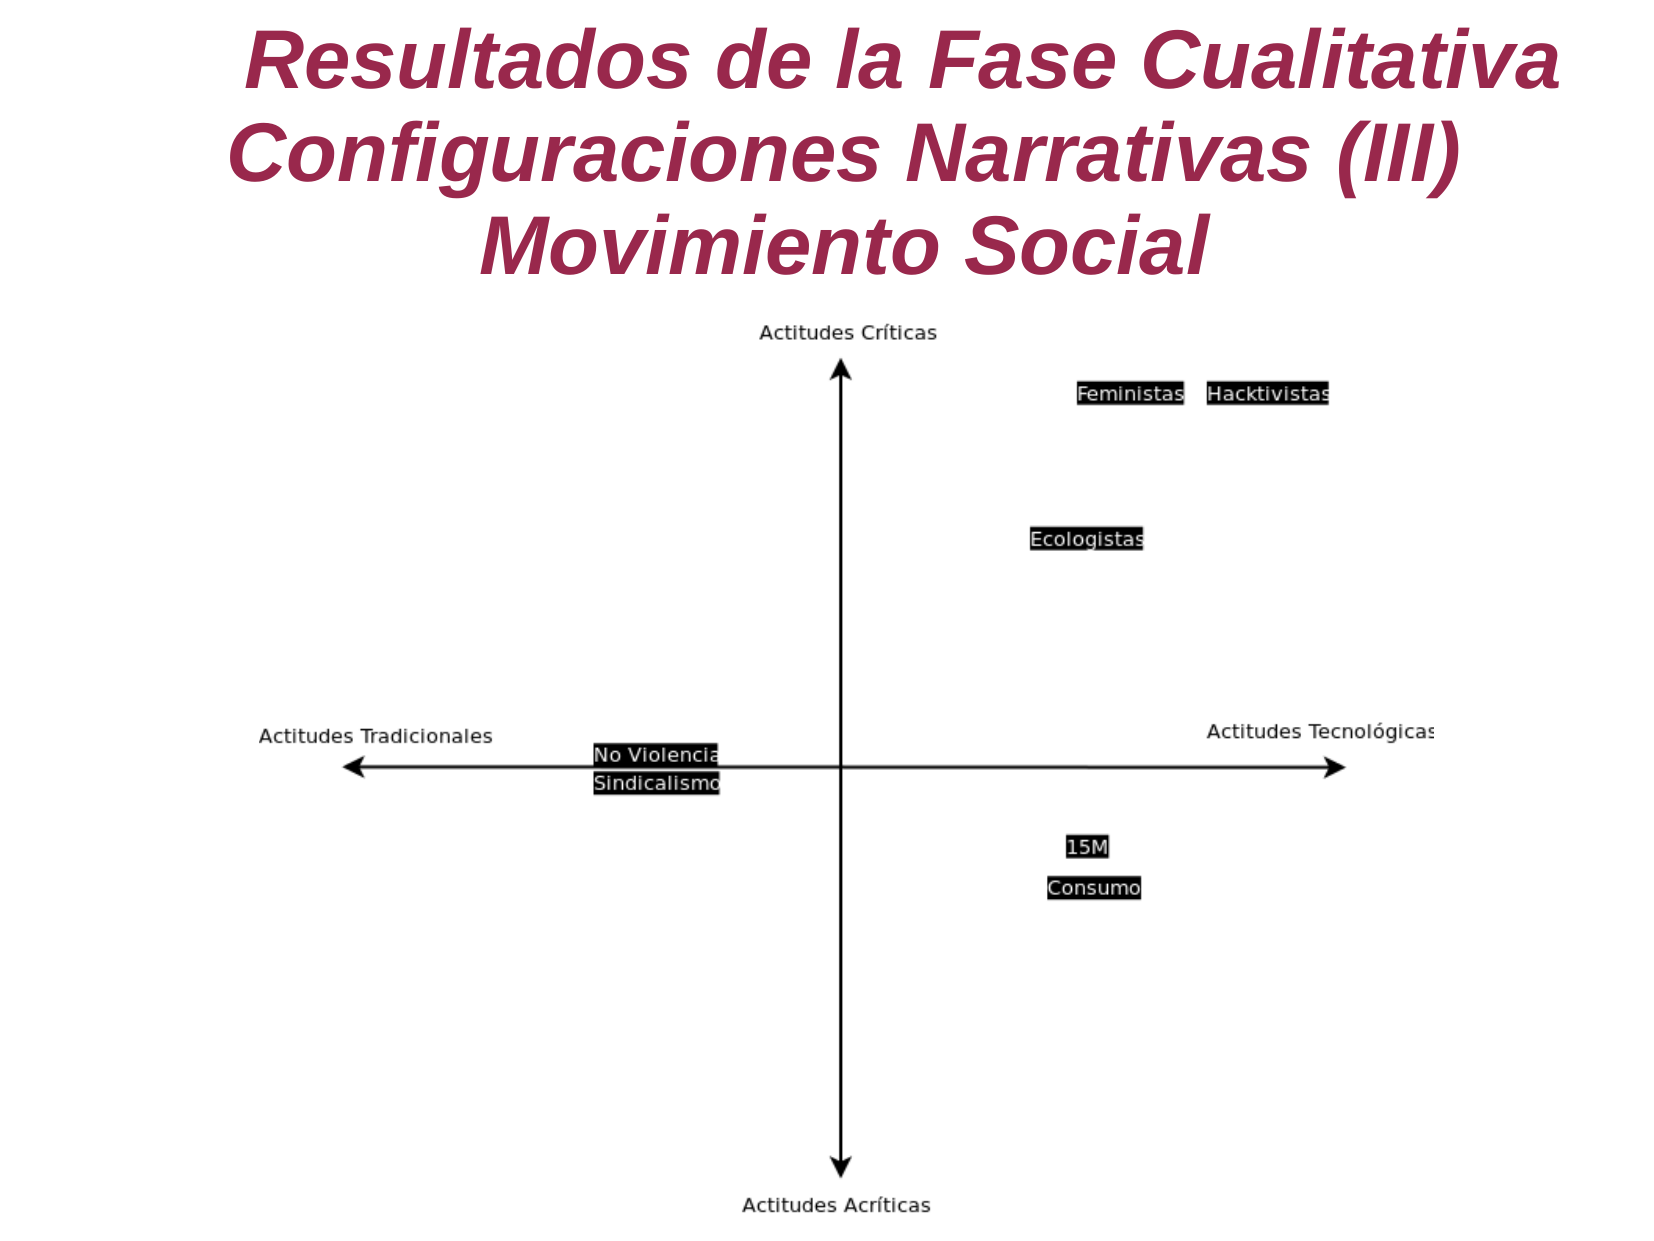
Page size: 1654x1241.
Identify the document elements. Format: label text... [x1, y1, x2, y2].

picture [259, 321, 1434, 1217]
title Resultados de la Fase Cualitativa Configuraciones Narrativas (III) Movimiento Social [82, 13, 1571, 293]
